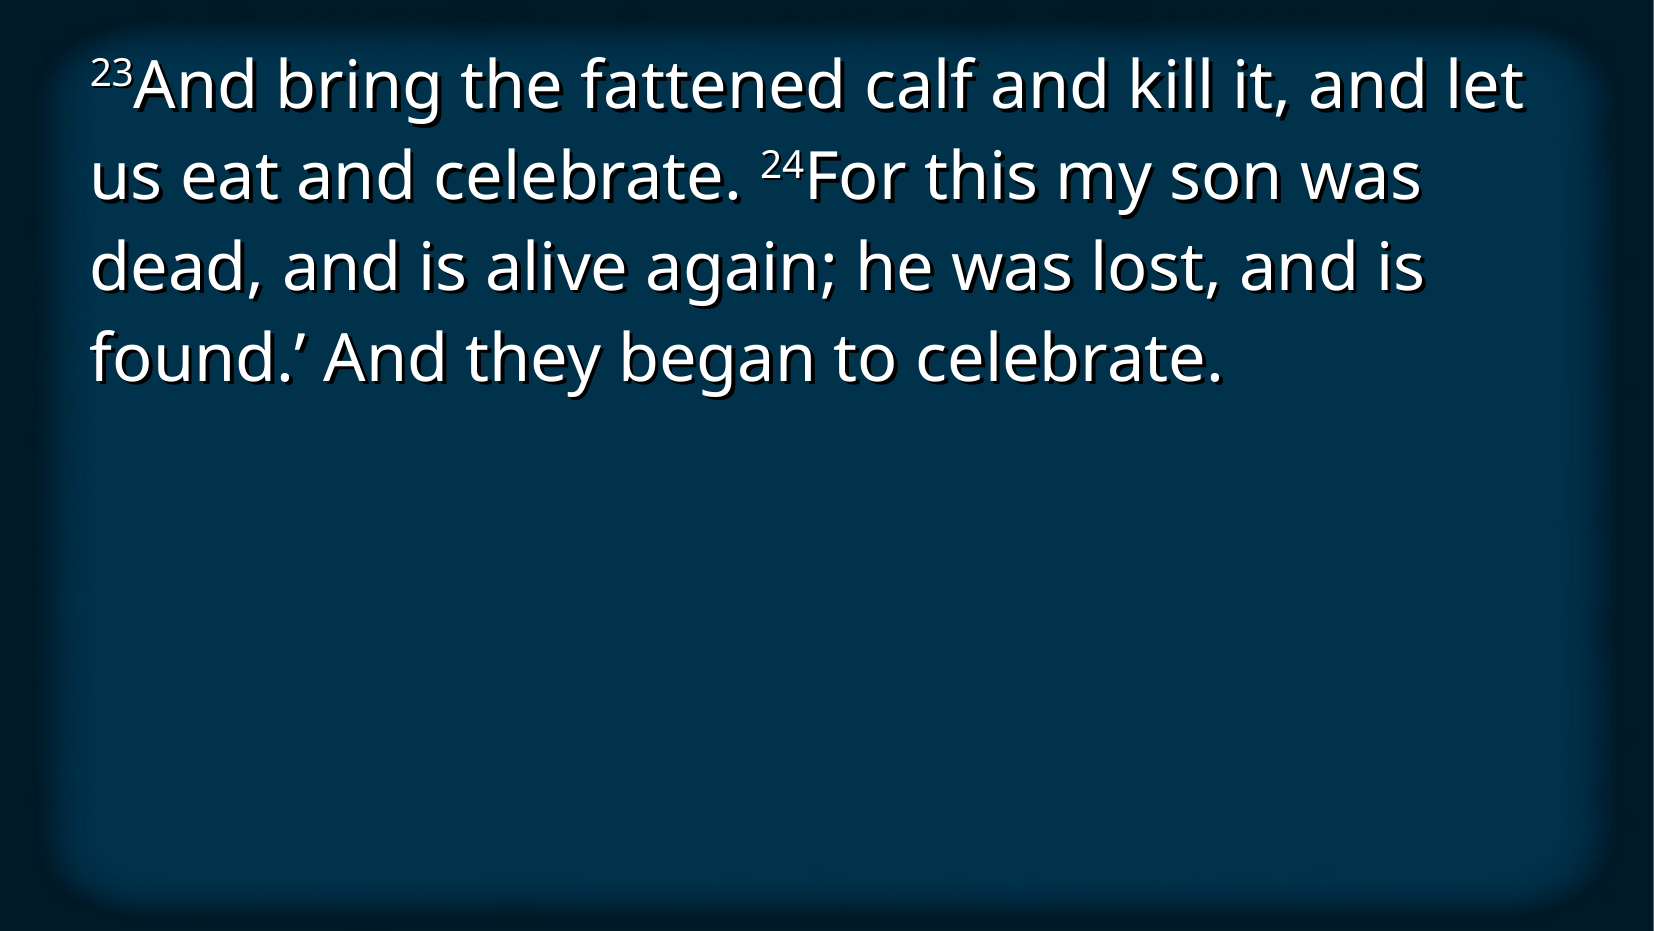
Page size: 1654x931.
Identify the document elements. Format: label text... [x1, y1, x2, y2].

picture [0, 0, 1654, 931]
text_box 23And bring the fattened calf and kill it, and let us eat and celebrate. 24For this my son was dead, and is alive again; he was lost, and is found.’ And they began to celebrate. [75, 30, 1576, 400]
